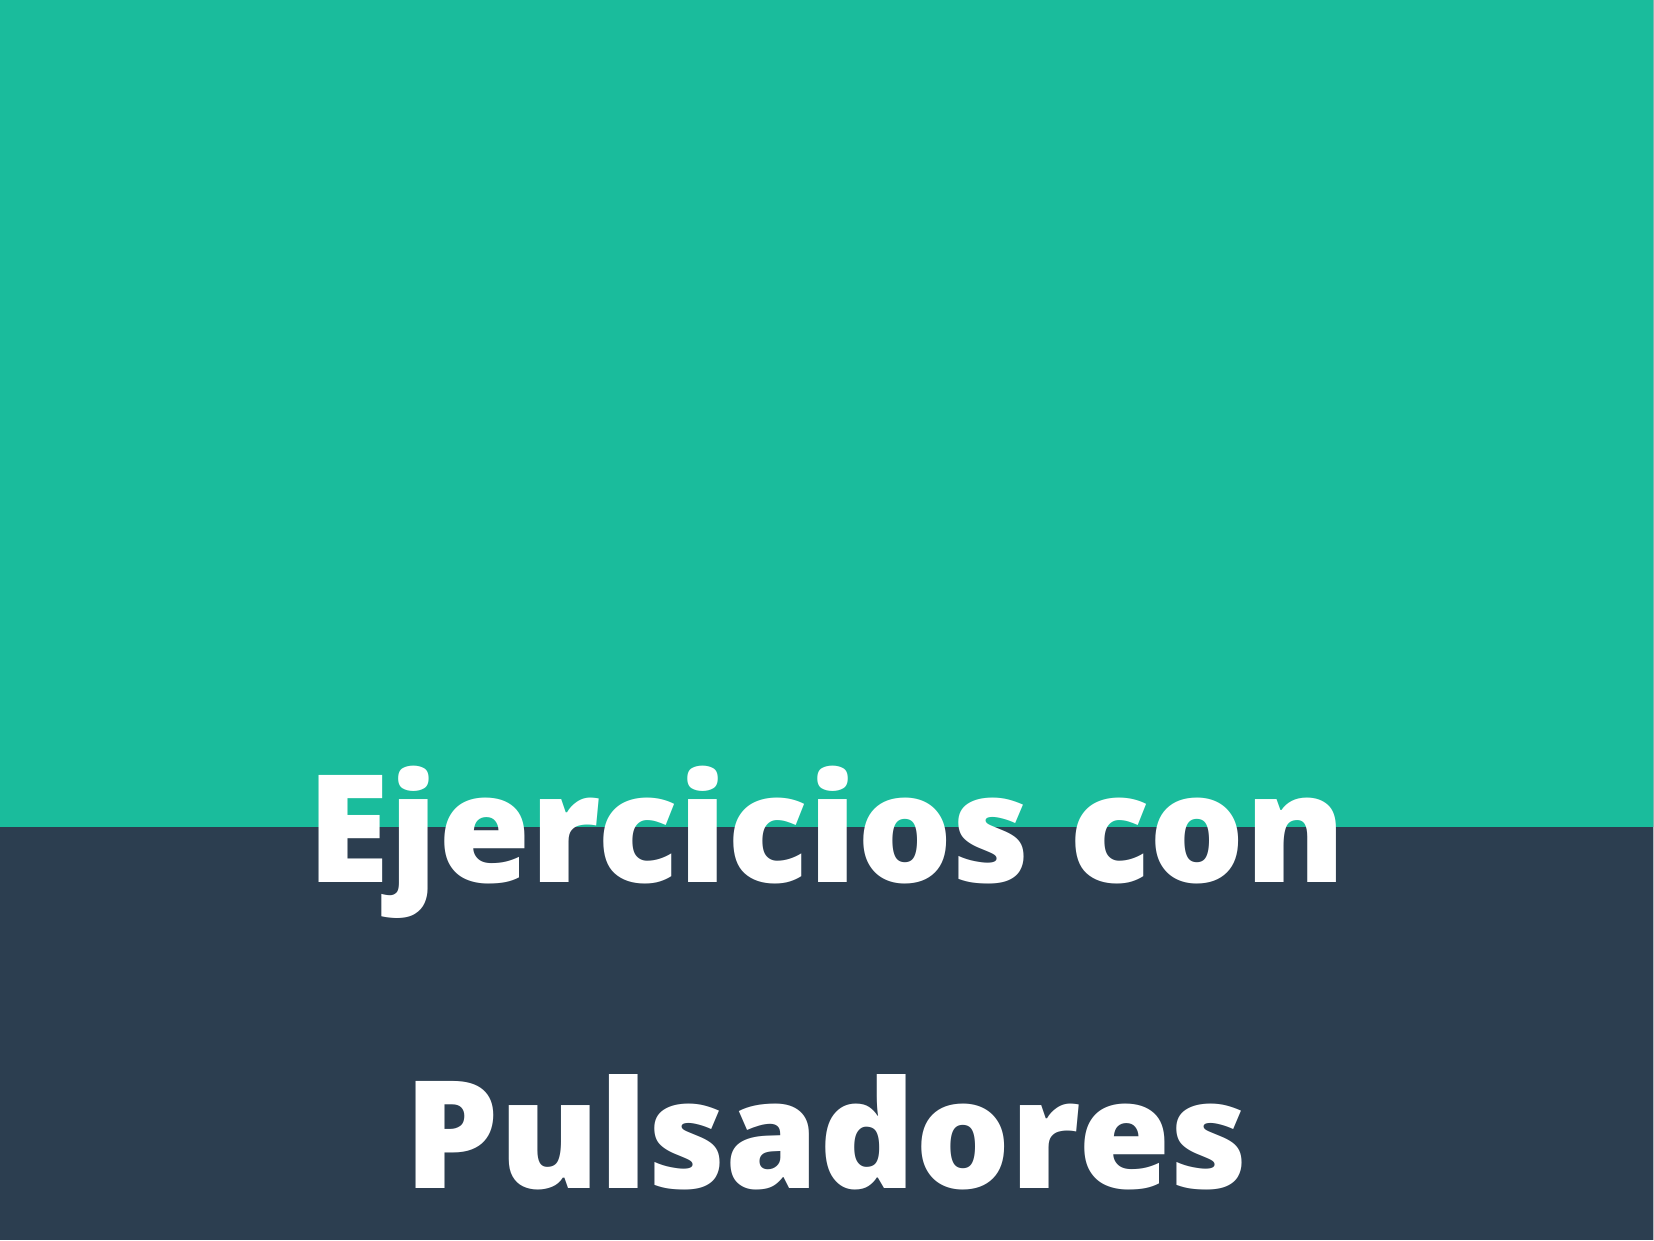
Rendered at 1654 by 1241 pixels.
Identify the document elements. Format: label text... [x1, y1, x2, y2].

title Ejercicios con Pulsadores [59, 620, 1595, 778]
